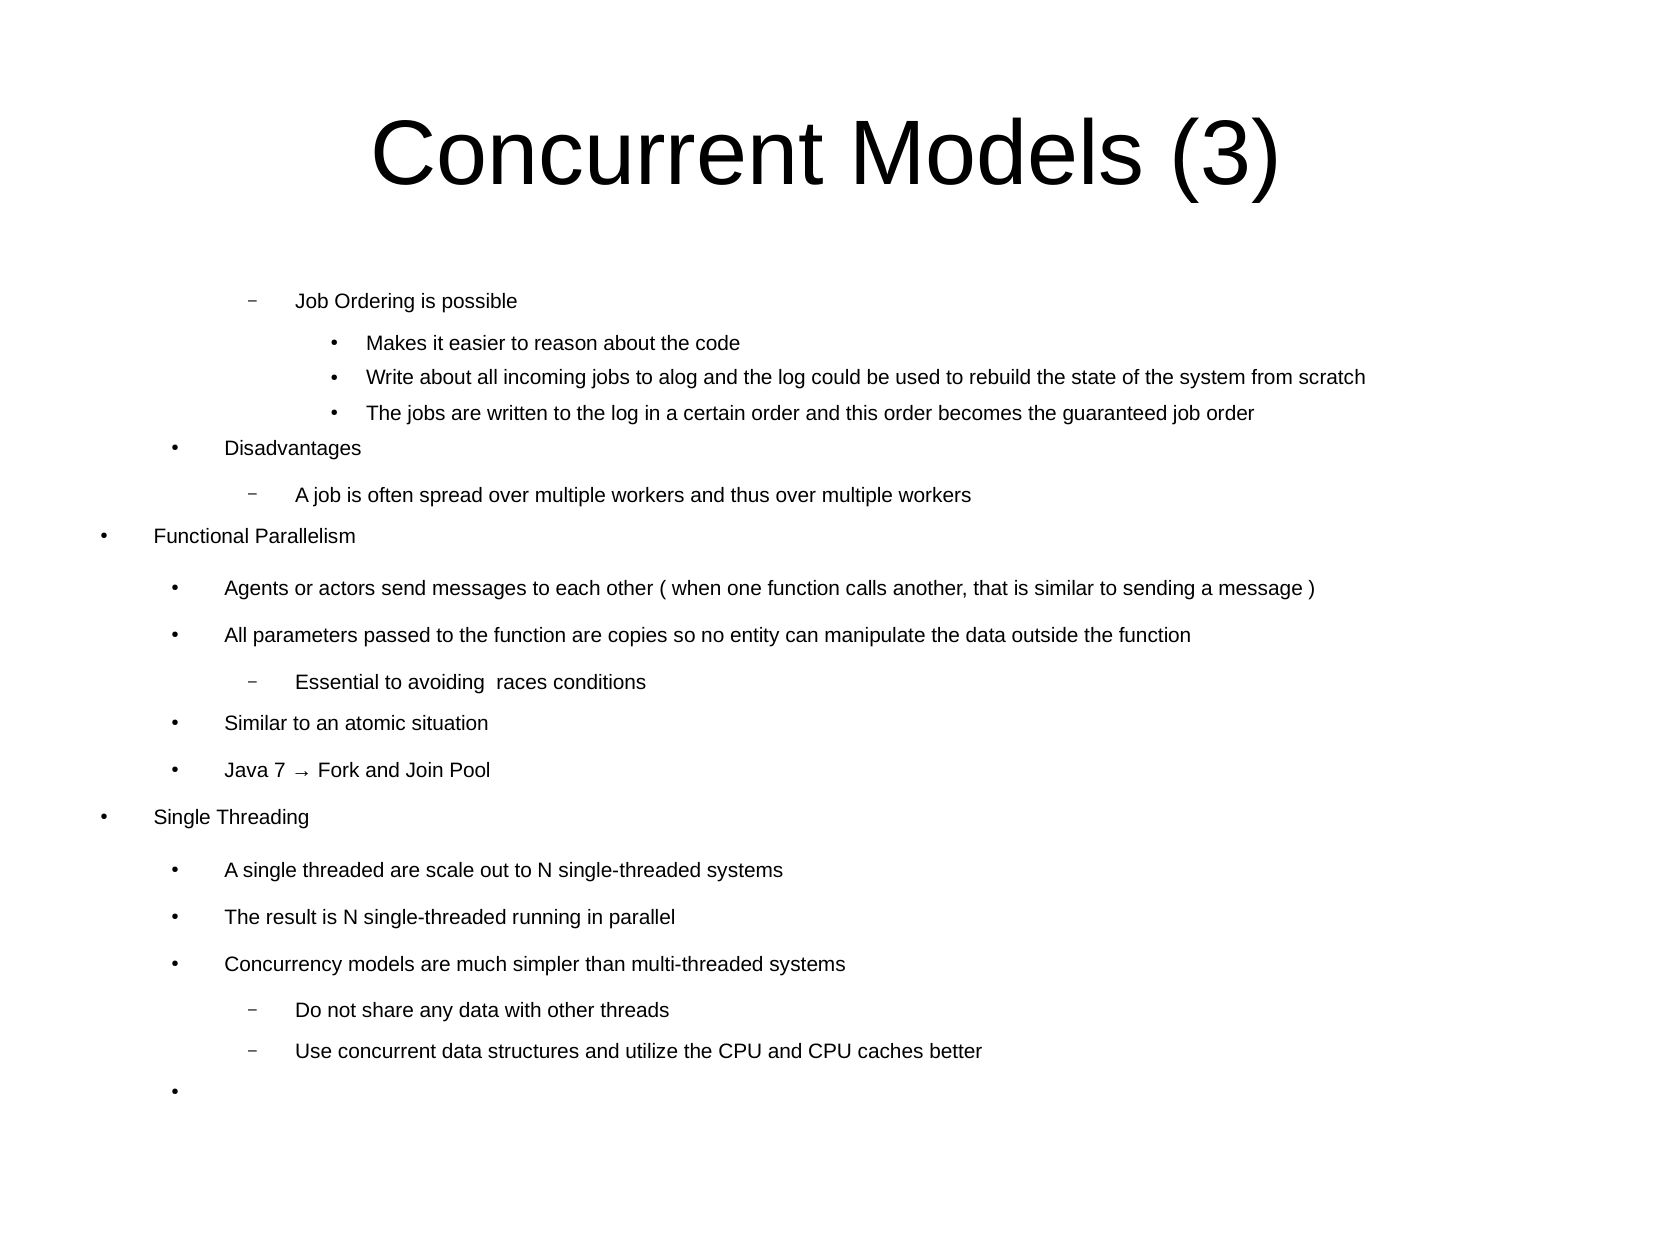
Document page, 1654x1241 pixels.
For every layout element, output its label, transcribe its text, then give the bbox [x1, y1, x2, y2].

list Job Ordering is possible Makes it easier to reason about the code Write about all incoming jobs to alog and the log could be used to rebuild the state of the system from scratch The jobs are written to the log in a certain order and this order becomes the guaranteed job order Disadvantages A job is often spread over multiple workers and thus over multiple workers Functional Parallelism Agents or actors send messages to each other ( when one function calls another, that is similar to sending a message ) All parameters passed to the function are copies so no entity can manipulate the data outside the function Essential to avoiding races conditions Similar to an atomic situation Java 7 → Fork and Join Pool Single Threading A single threaded are scale out to N single-threaded systems The result is N single-threaded running in parallel Concurrency models are much simpler than multi-threaded systems Do not share any data with other threads Use concurrent data structures and utilize the CPU and CPU caches better [82, 290, 1571, 1216]
title Concurrent Models (3) [82, 49, 1571, 257]
